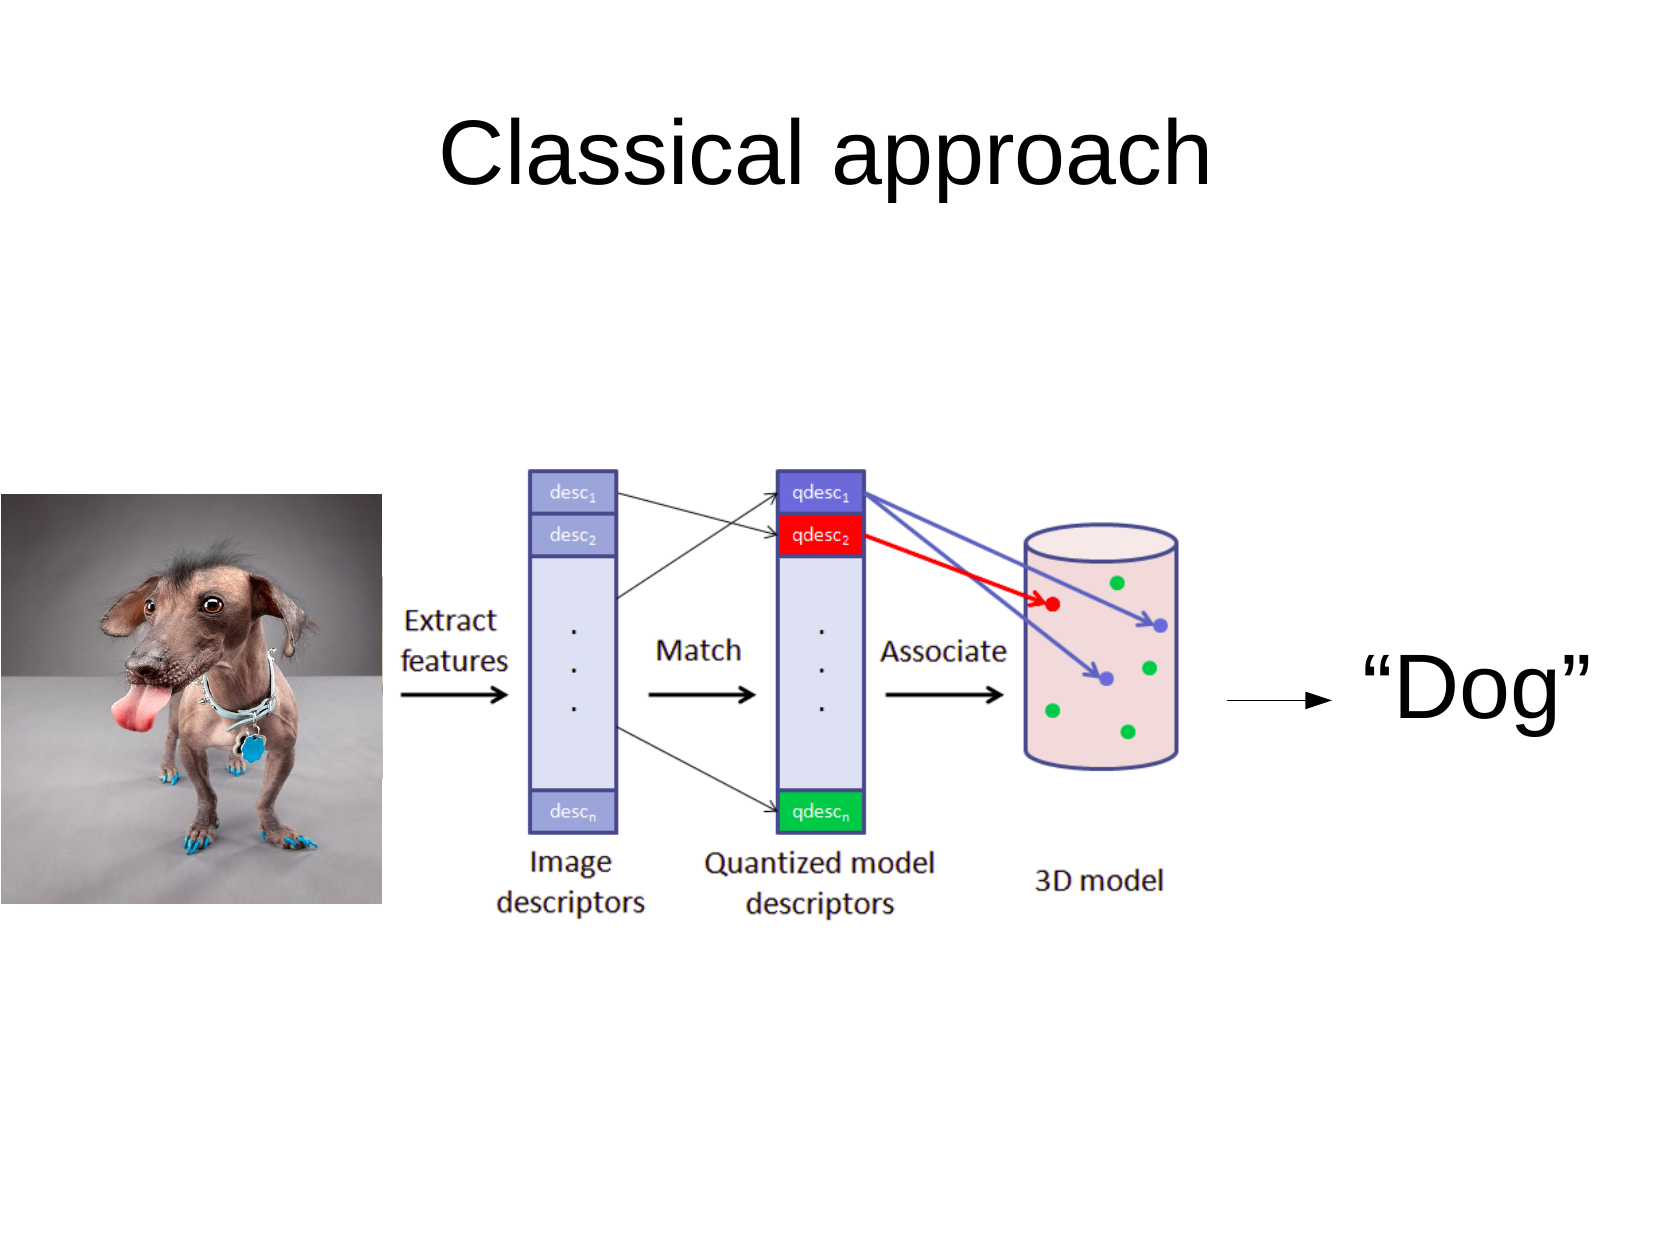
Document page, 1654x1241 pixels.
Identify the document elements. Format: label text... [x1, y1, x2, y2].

picture [1, 468, 1180, 932]
title Classical approach [82, 49, 1571, 257]
text_box “Dog” [1202, 635, 1654, 739]
